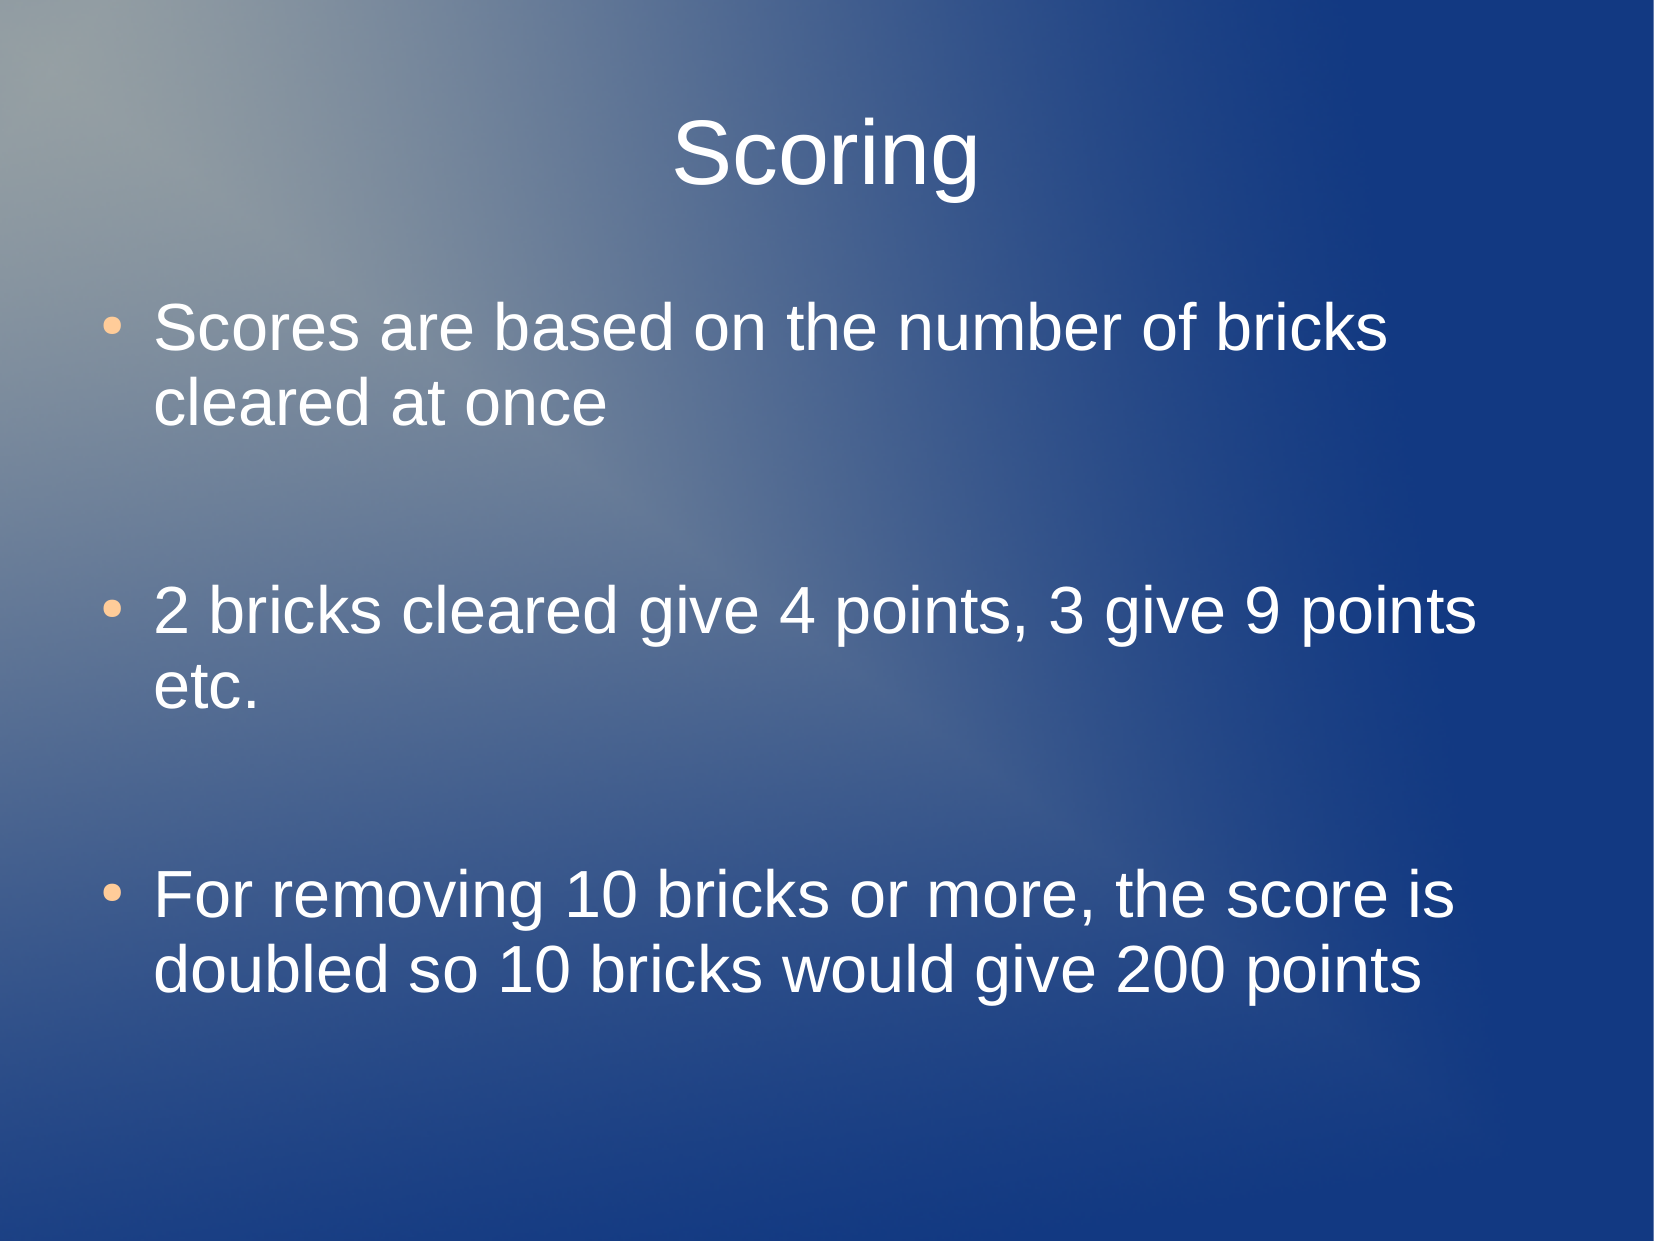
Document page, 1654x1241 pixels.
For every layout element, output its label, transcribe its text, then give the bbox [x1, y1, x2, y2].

title Scoring [82, 49, 1571, 257]
picture [0, 0, 1654, 1241]
list Scores are based on the number of bricks cleared at once 2 bricks cleared give 4 points, 3 give 9 points etc. For removing 10 bricks or more, the score is doubled so 10 bricks would give 200 points [82, 290, 1571, 1109]
